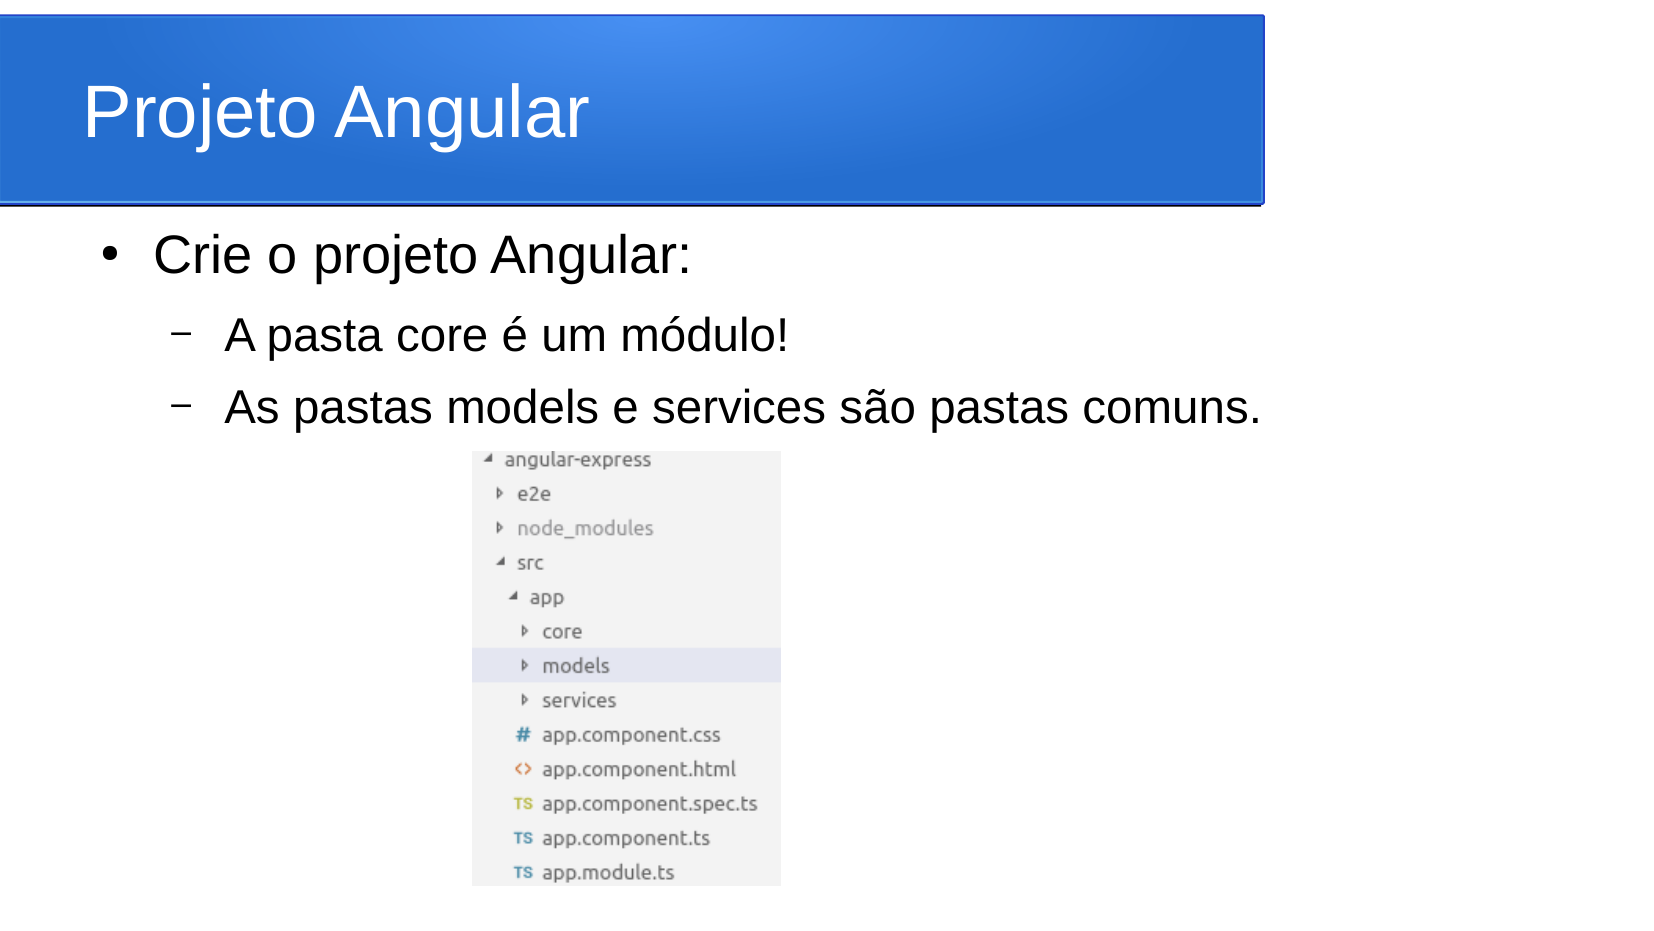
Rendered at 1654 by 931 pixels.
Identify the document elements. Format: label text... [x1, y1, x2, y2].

list Crie o projeto Angular: A pasta core é um módulo! As pastas models e services são pastas comuns. [82, 224, 1571, 764]
picture [472, 451, 781, 886]
title Projeto Angular [82, 35, 1235, 189]
